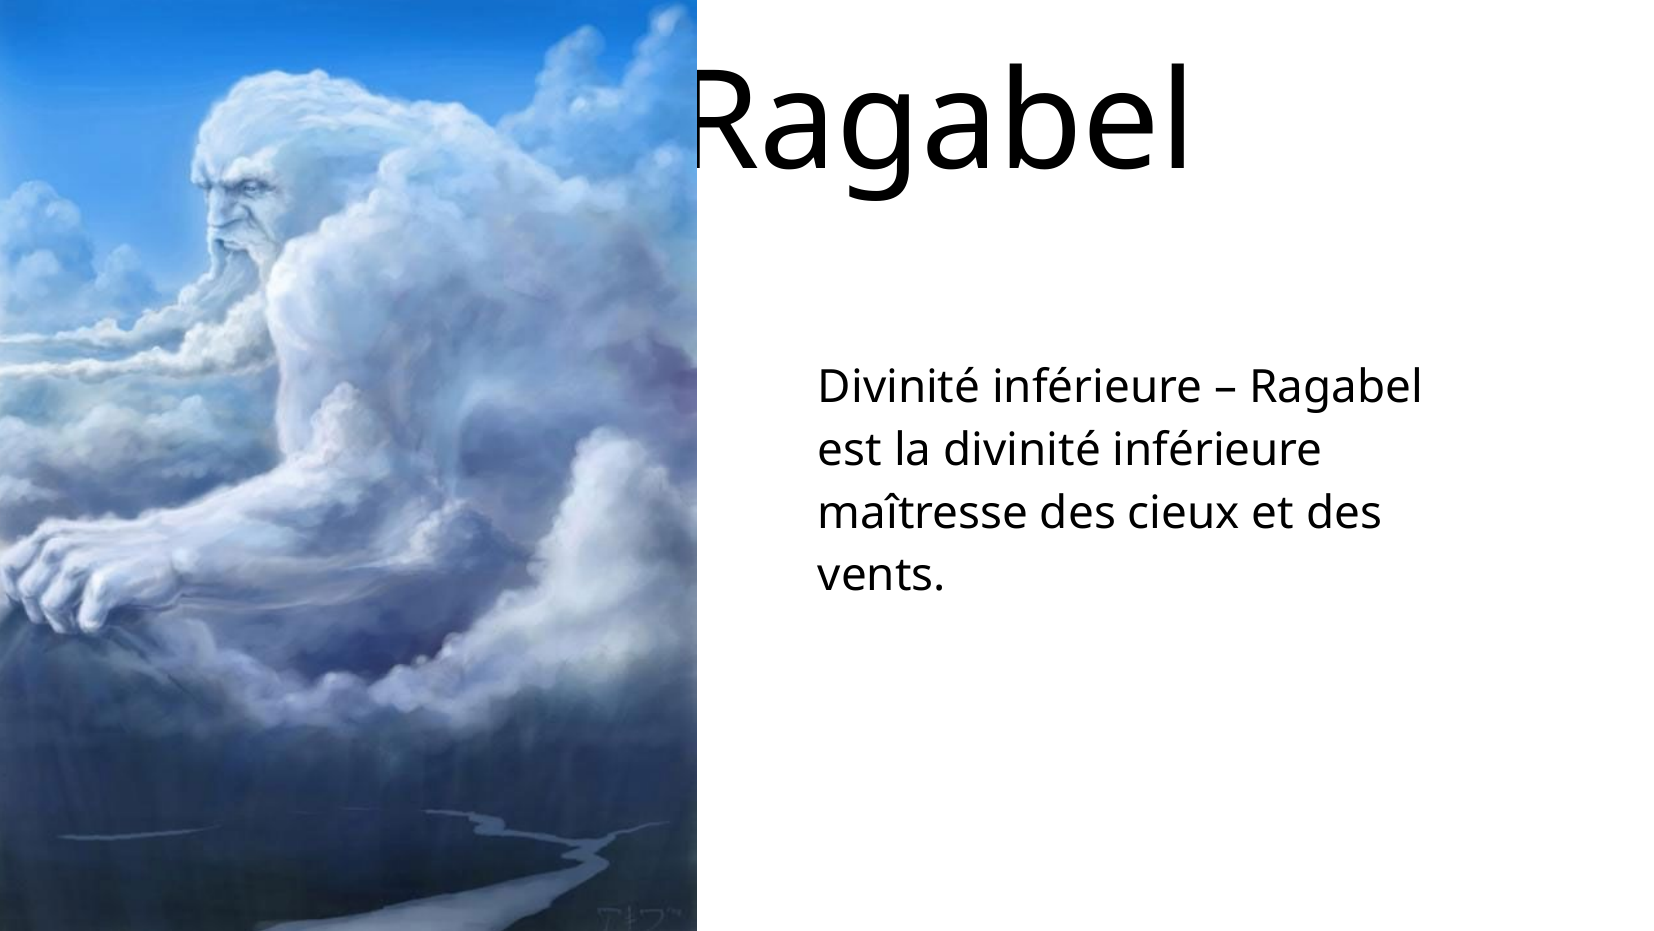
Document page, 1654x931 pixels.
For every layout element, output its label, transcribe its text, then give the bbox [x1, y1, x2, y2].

text_box Divinité inférieure – Ragabel est la divinité inférieure maîtresse des cieux et des vents. [803, 346, 1489, 591]
title Ragabel [697, 14, 1571, 216]
picture [0, 0, 697, 931]
